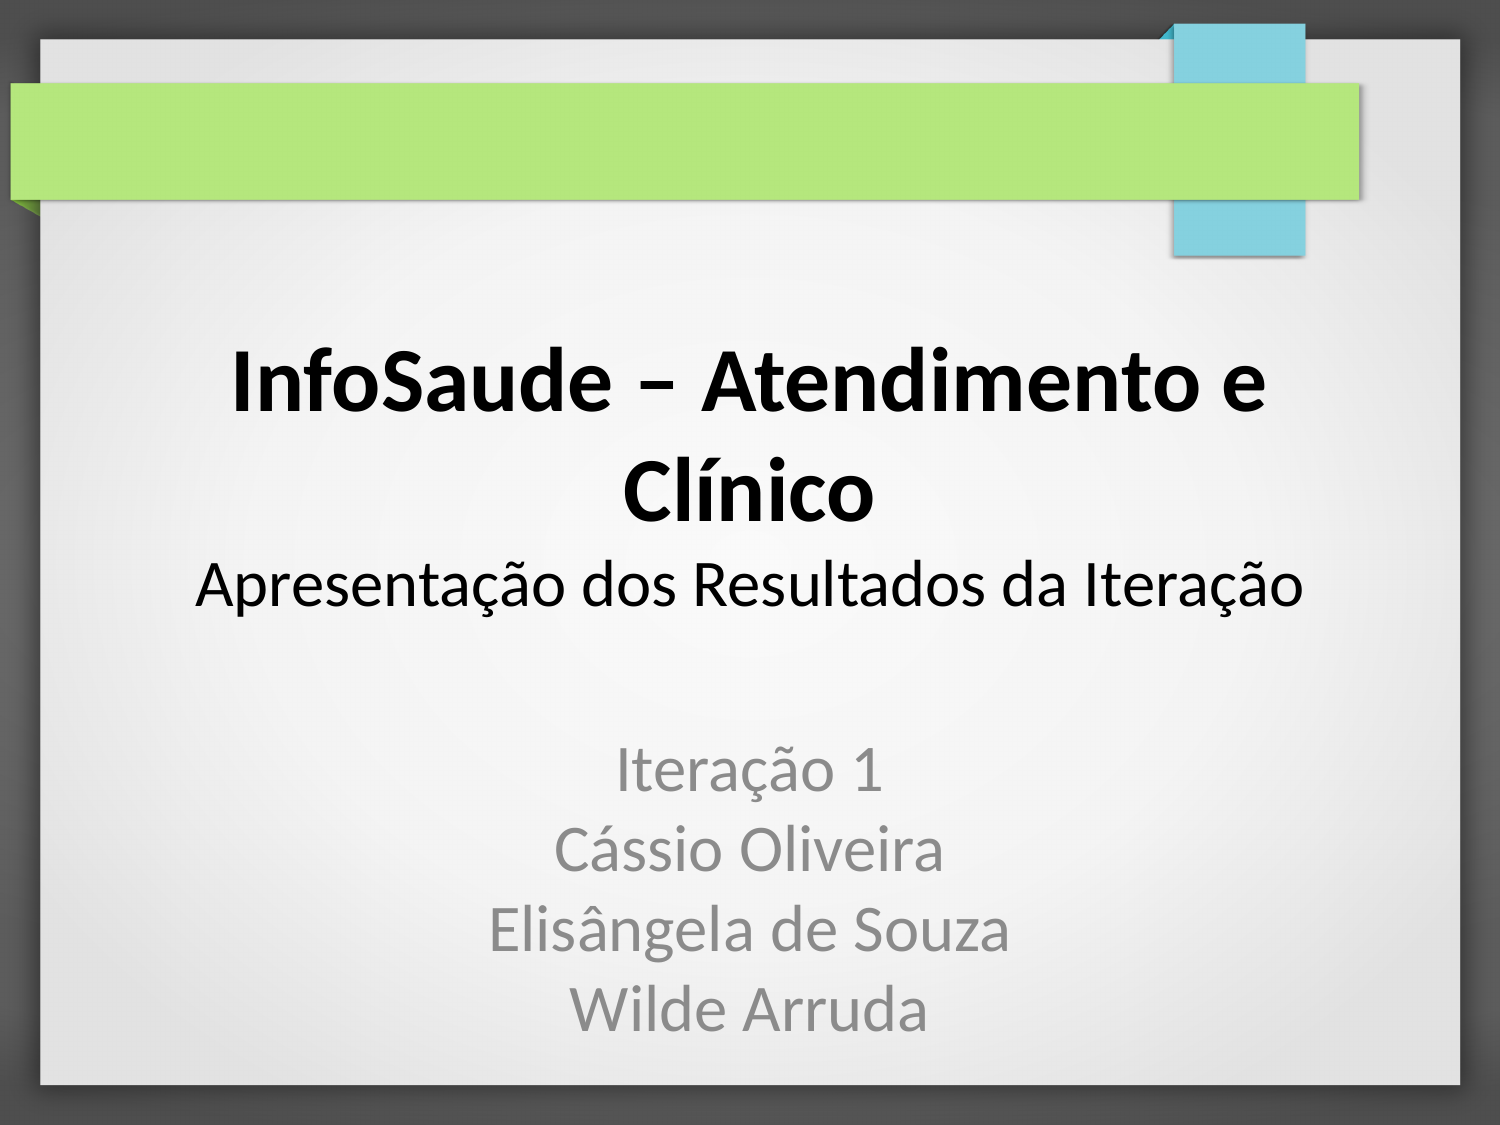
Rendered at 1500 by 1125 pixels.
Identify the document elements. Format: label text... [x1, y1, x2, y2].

text_box Iteração 1 Cássio Oliveira Elisângela de Souza Wilde Arruda [225, 637, 1275, 925]
text_box InfoSaude – Atendimento e Clínico Apresentação dos Resultados da Iteração [112, 349, 1388, 591]
picture [0, 0, 1500, 1125]
